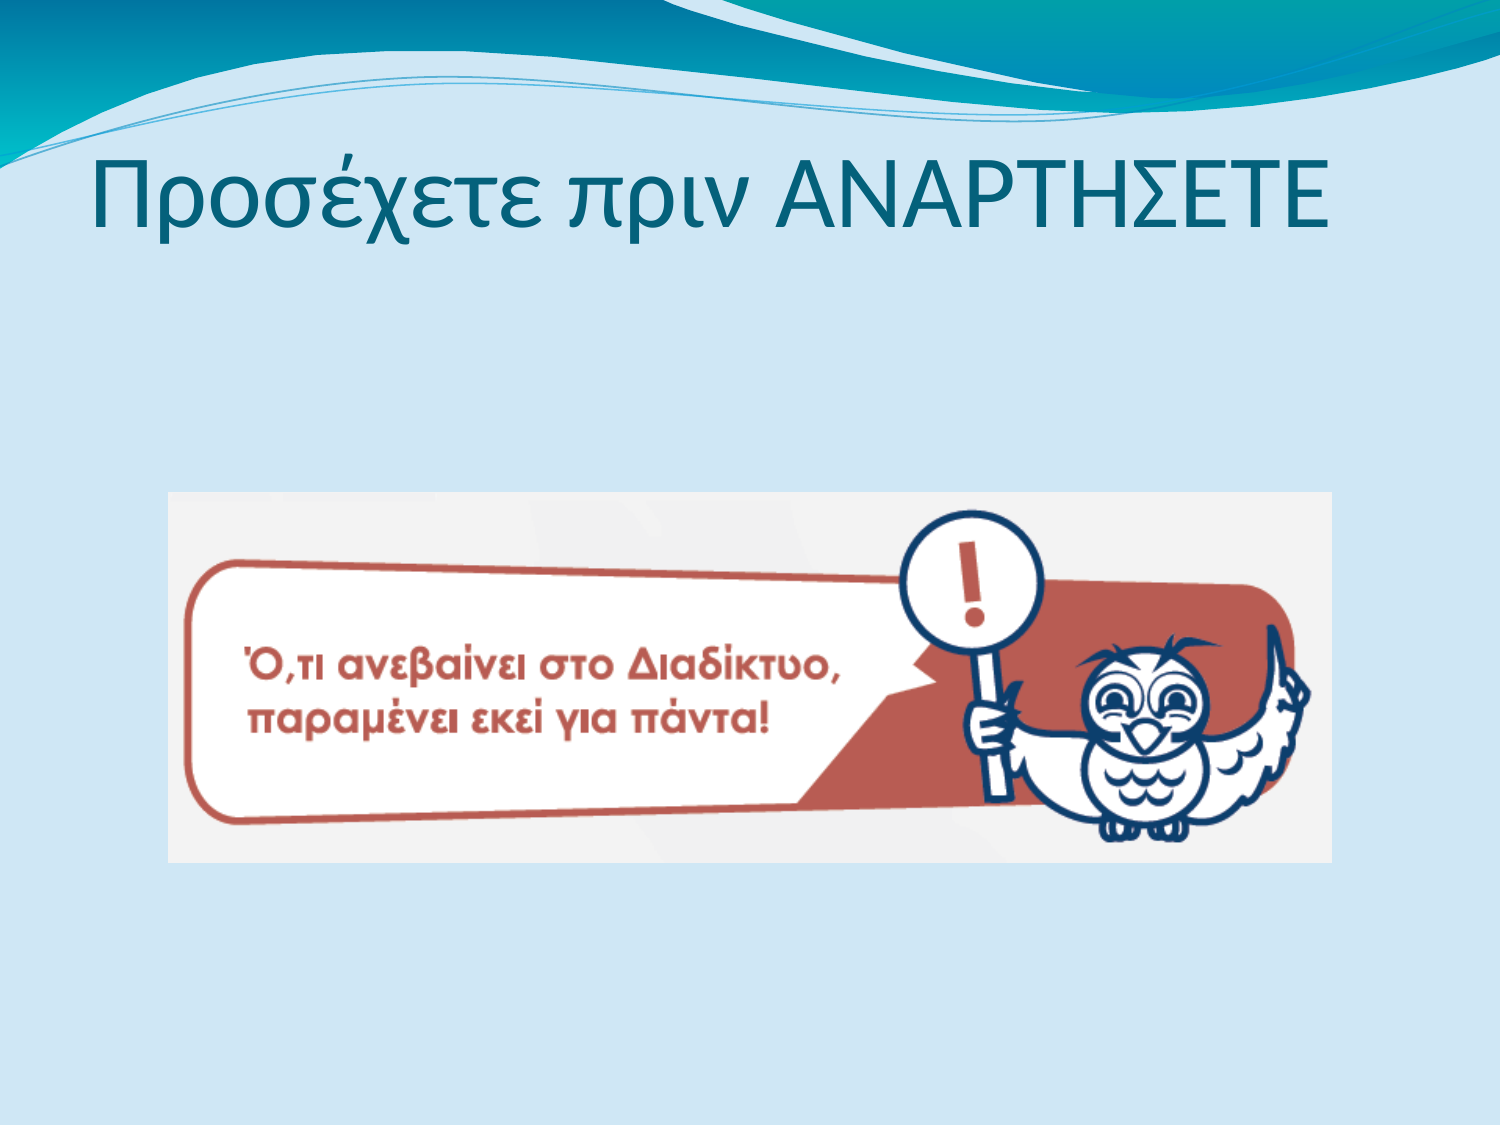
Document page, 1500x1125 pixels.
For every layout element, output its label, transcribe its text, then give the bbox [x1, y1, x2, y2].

title Προσέχετε πριν ΑΝΑΡΤΗΣΕΤΕ [75, 115, 1425, 303]
picture [168, 492, 1332, 863]
